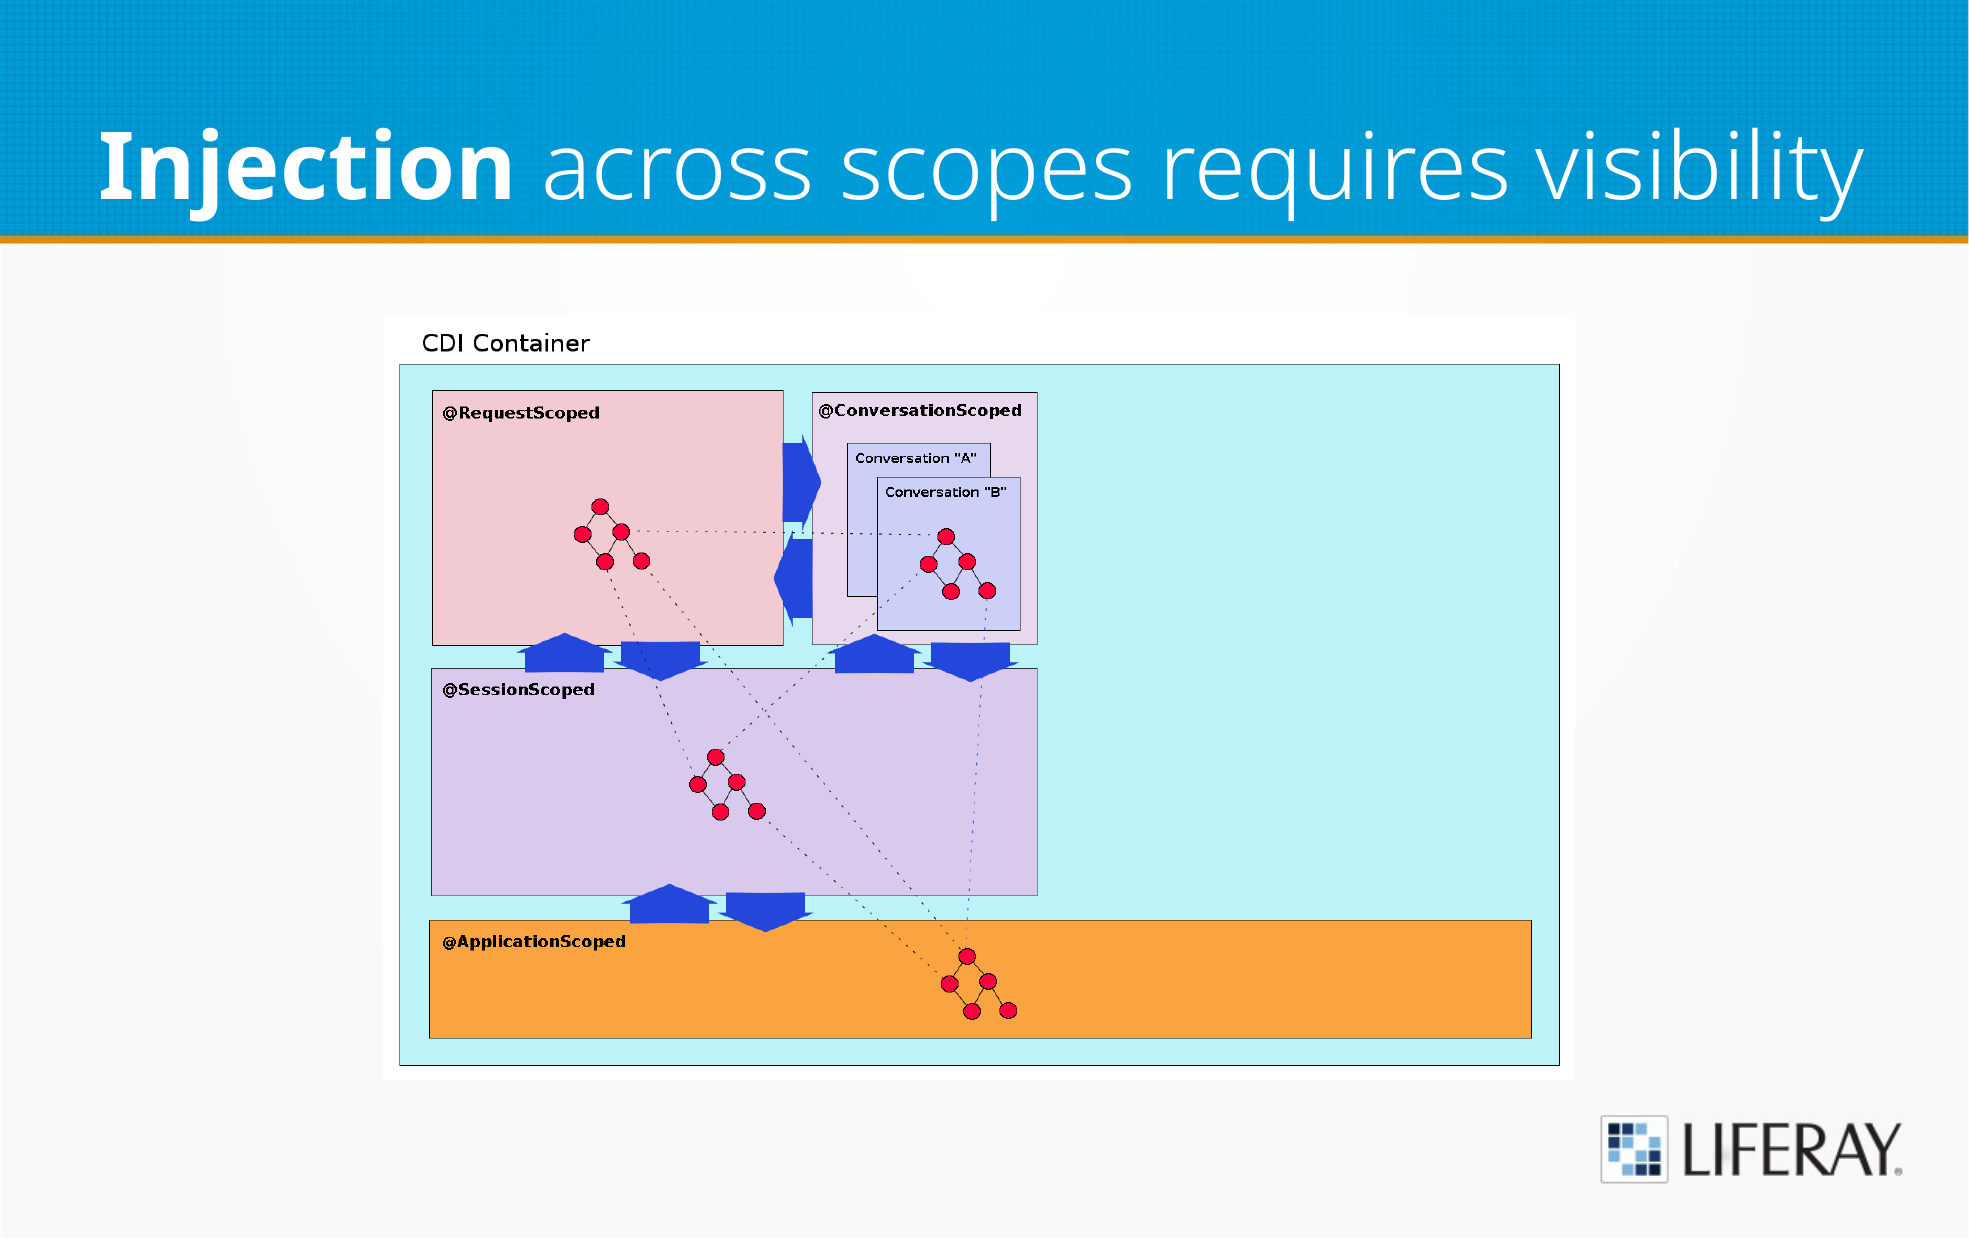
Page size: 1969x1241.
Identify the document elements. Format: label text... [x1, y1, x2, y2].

picture [0, 233, 1969, 1241]
title Injection across scopes requires visibility [98, 19, 1870, 227]
